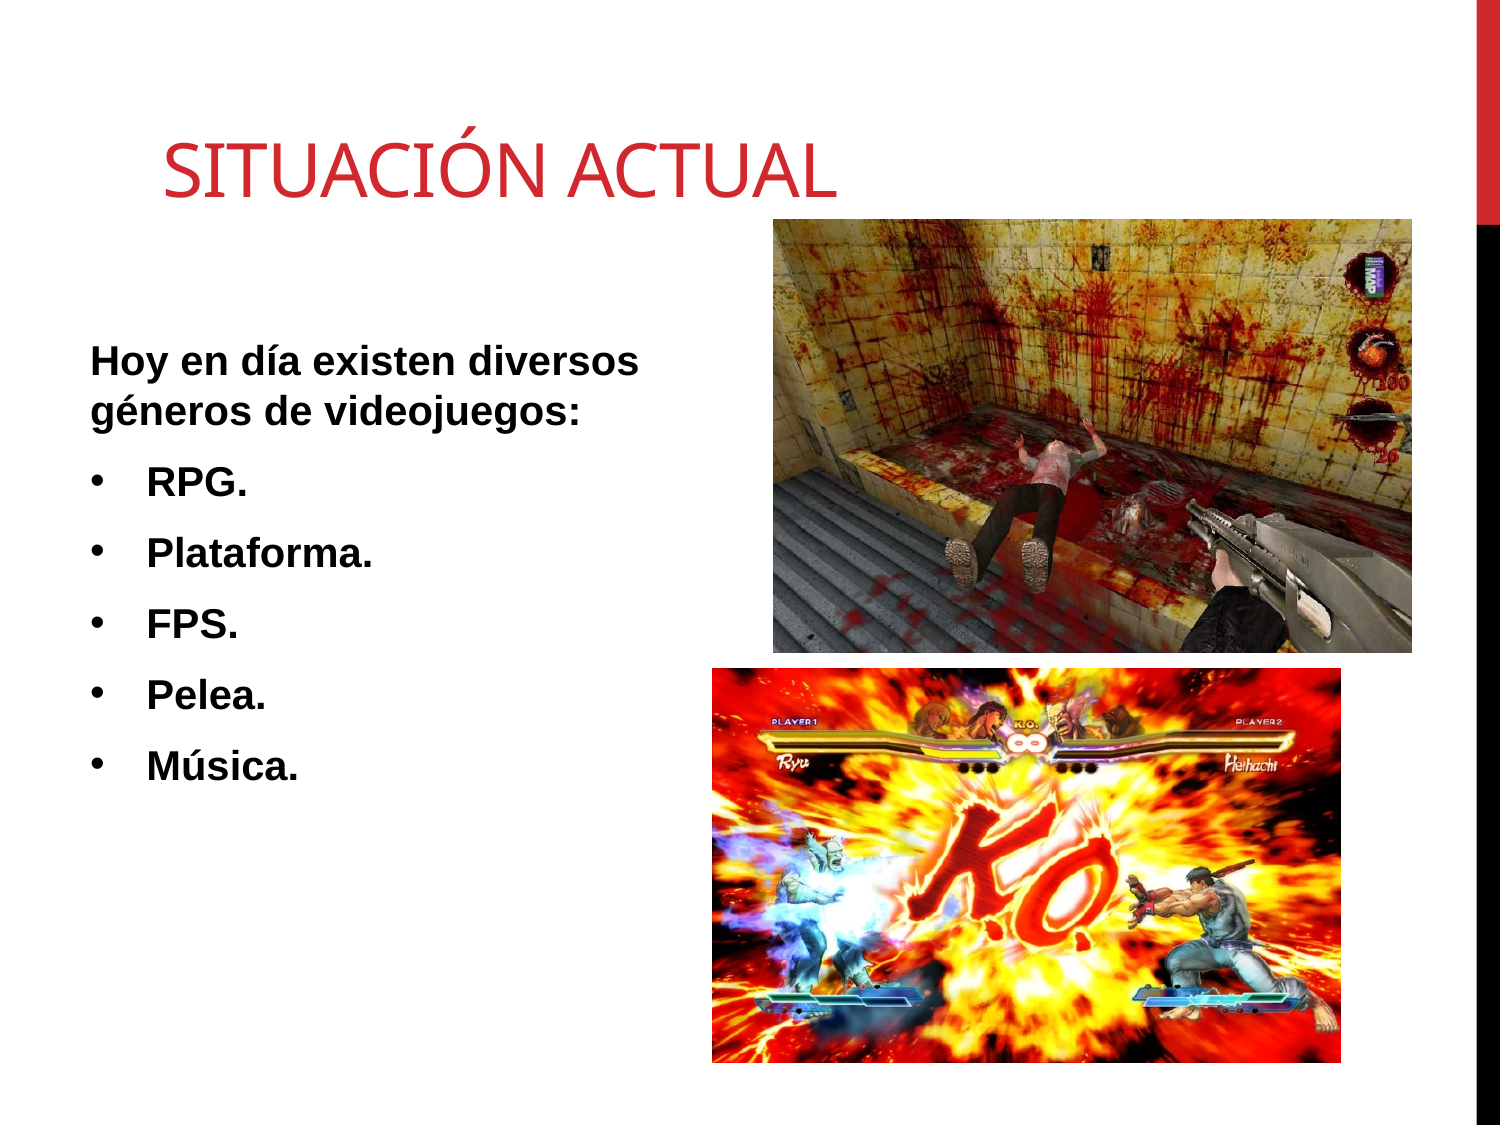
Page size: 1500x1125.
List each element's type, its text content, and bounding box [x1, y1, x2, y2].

picture [712, 668, 1341, 1063]
picture [773, 219, 1412, 653]
title Situación Actual [147, 66, 1282, 220]
list Hoy en día existen diversos géneros de videojuegos: RPG. Plataforma. FPS. Pelea. Música. [75, 326, 675, 1013]
